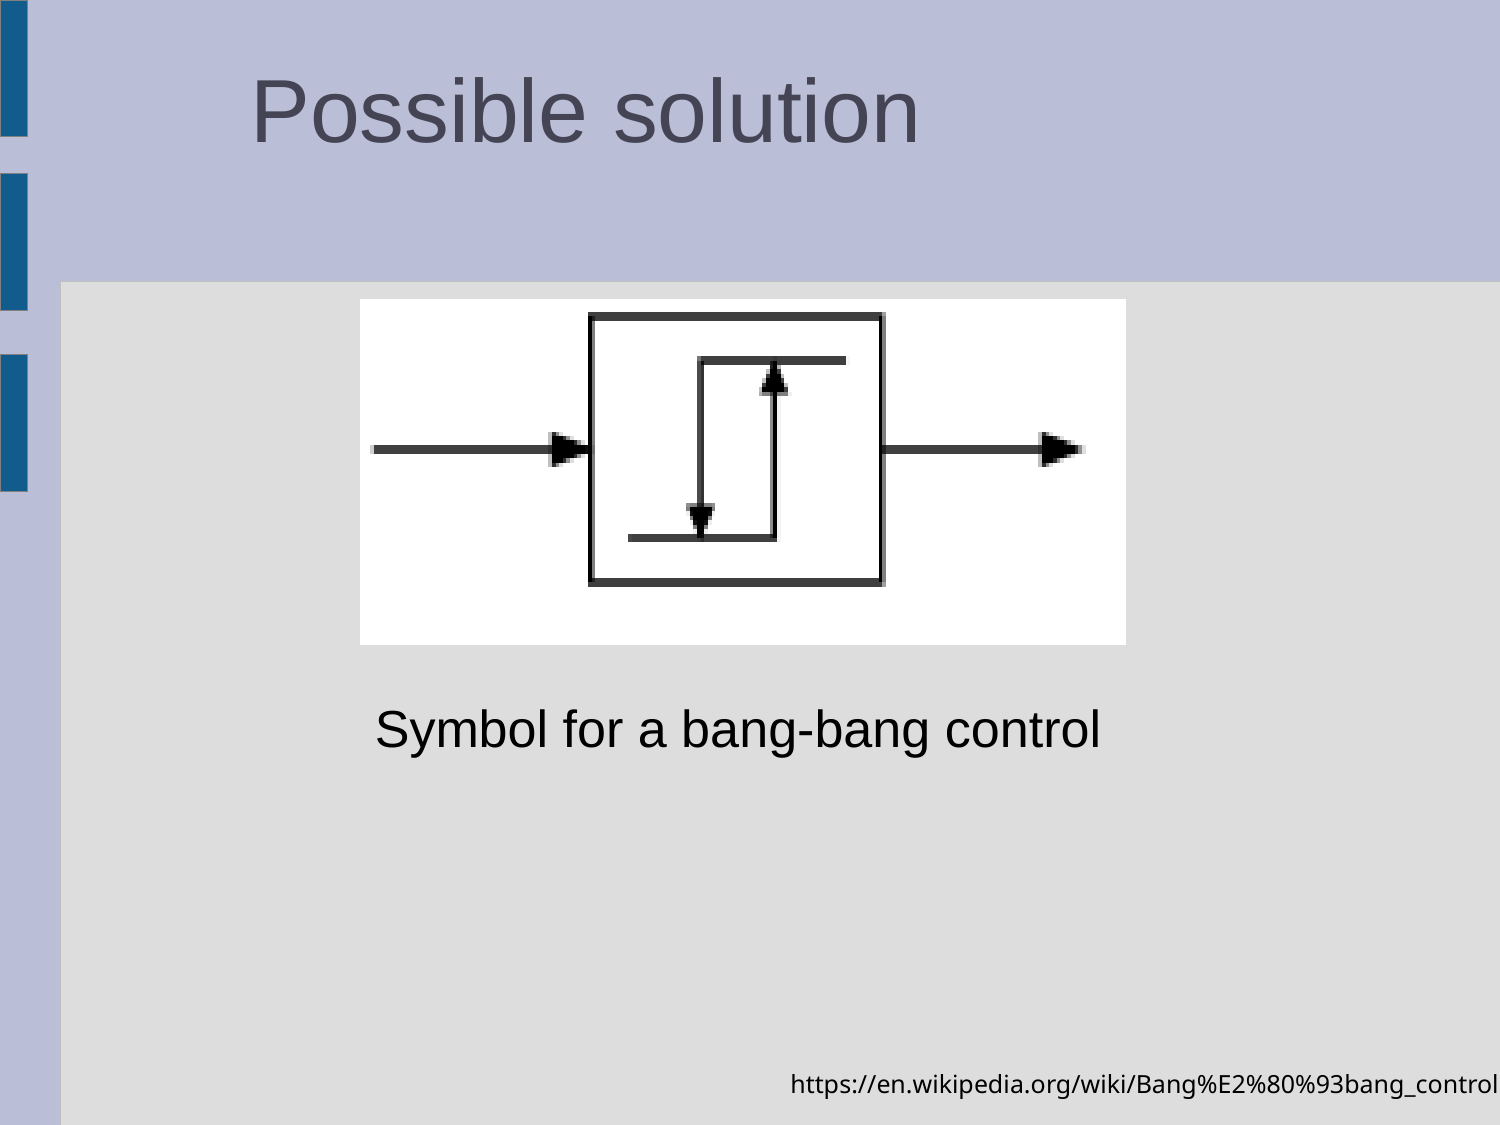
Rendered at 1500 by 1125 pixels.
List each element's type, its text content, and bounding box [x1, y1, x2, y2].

title Possible solution [235, 45, 1466, 233]
picture [360, 299, 1126, 646]
text_box Symbol for a bang-bang control [359, 687, 1168, 765]
text_box https://en.wikipedia.org/wiki/Bang%E2%80%93bang_control [113, 1044, 1500, 1099]
